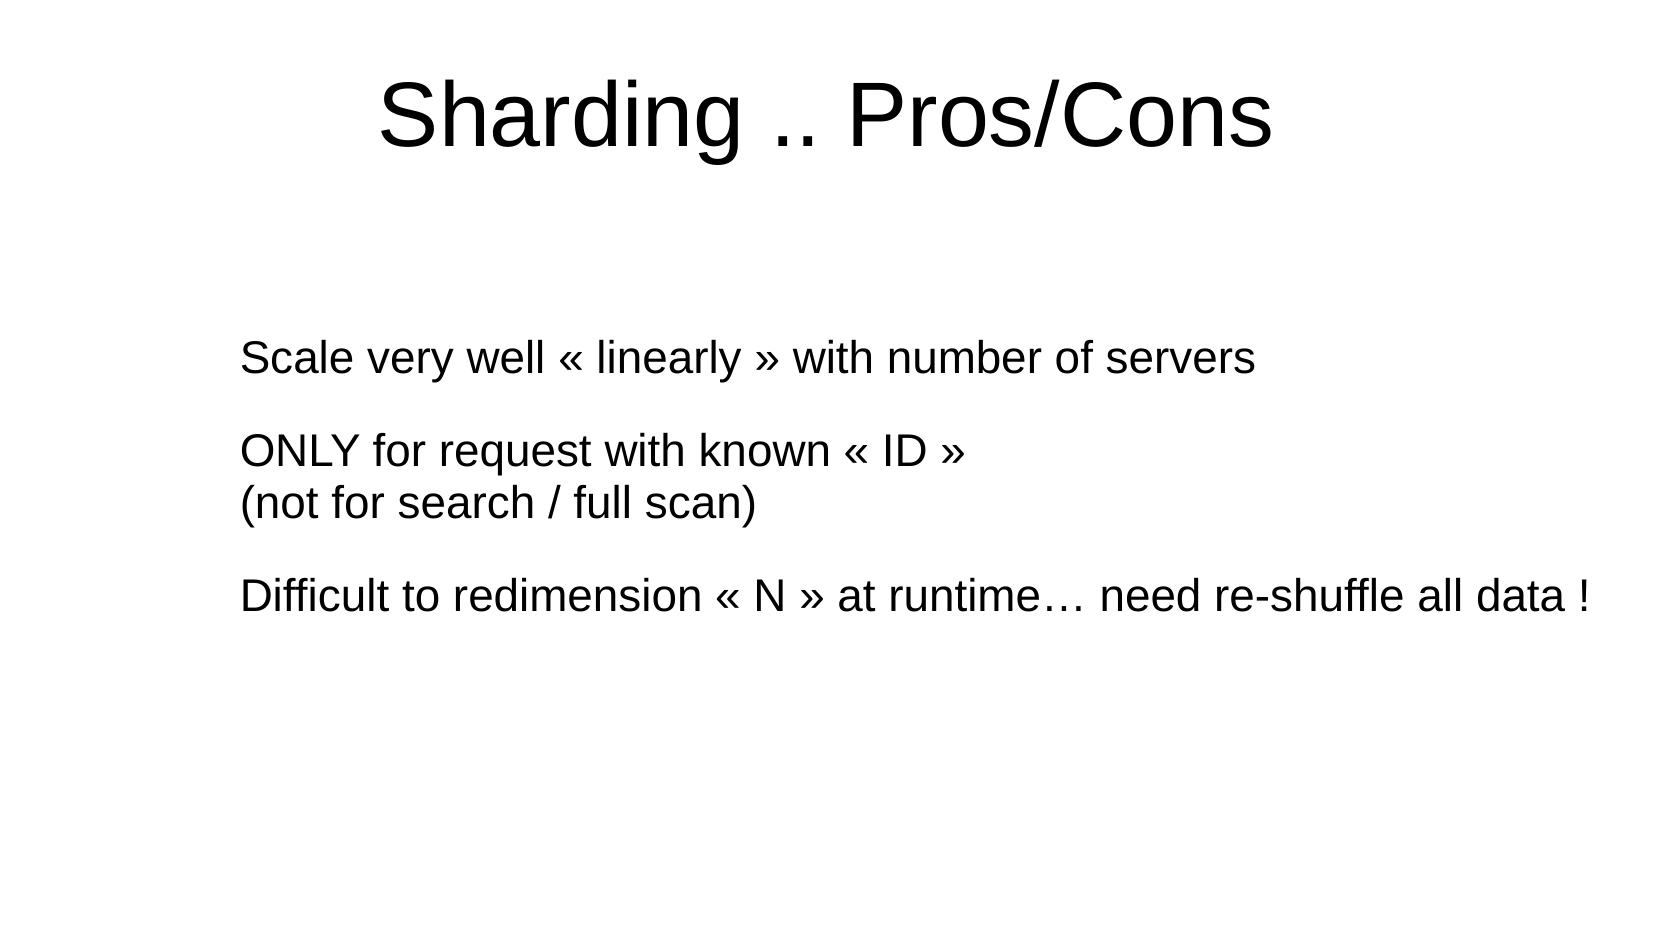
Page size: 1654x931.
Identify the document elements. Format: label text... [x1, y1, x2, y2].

title Sharding .. Pros/Cons [82, 37, 1571, 193]
text_box Scale very well « linearly » with number of servers ONLY for request with known « ID » (not for search / full scan) Difficult to redimension « N » at runtime… need re-shuffle all data ! [225, 324, 1607, 713]
